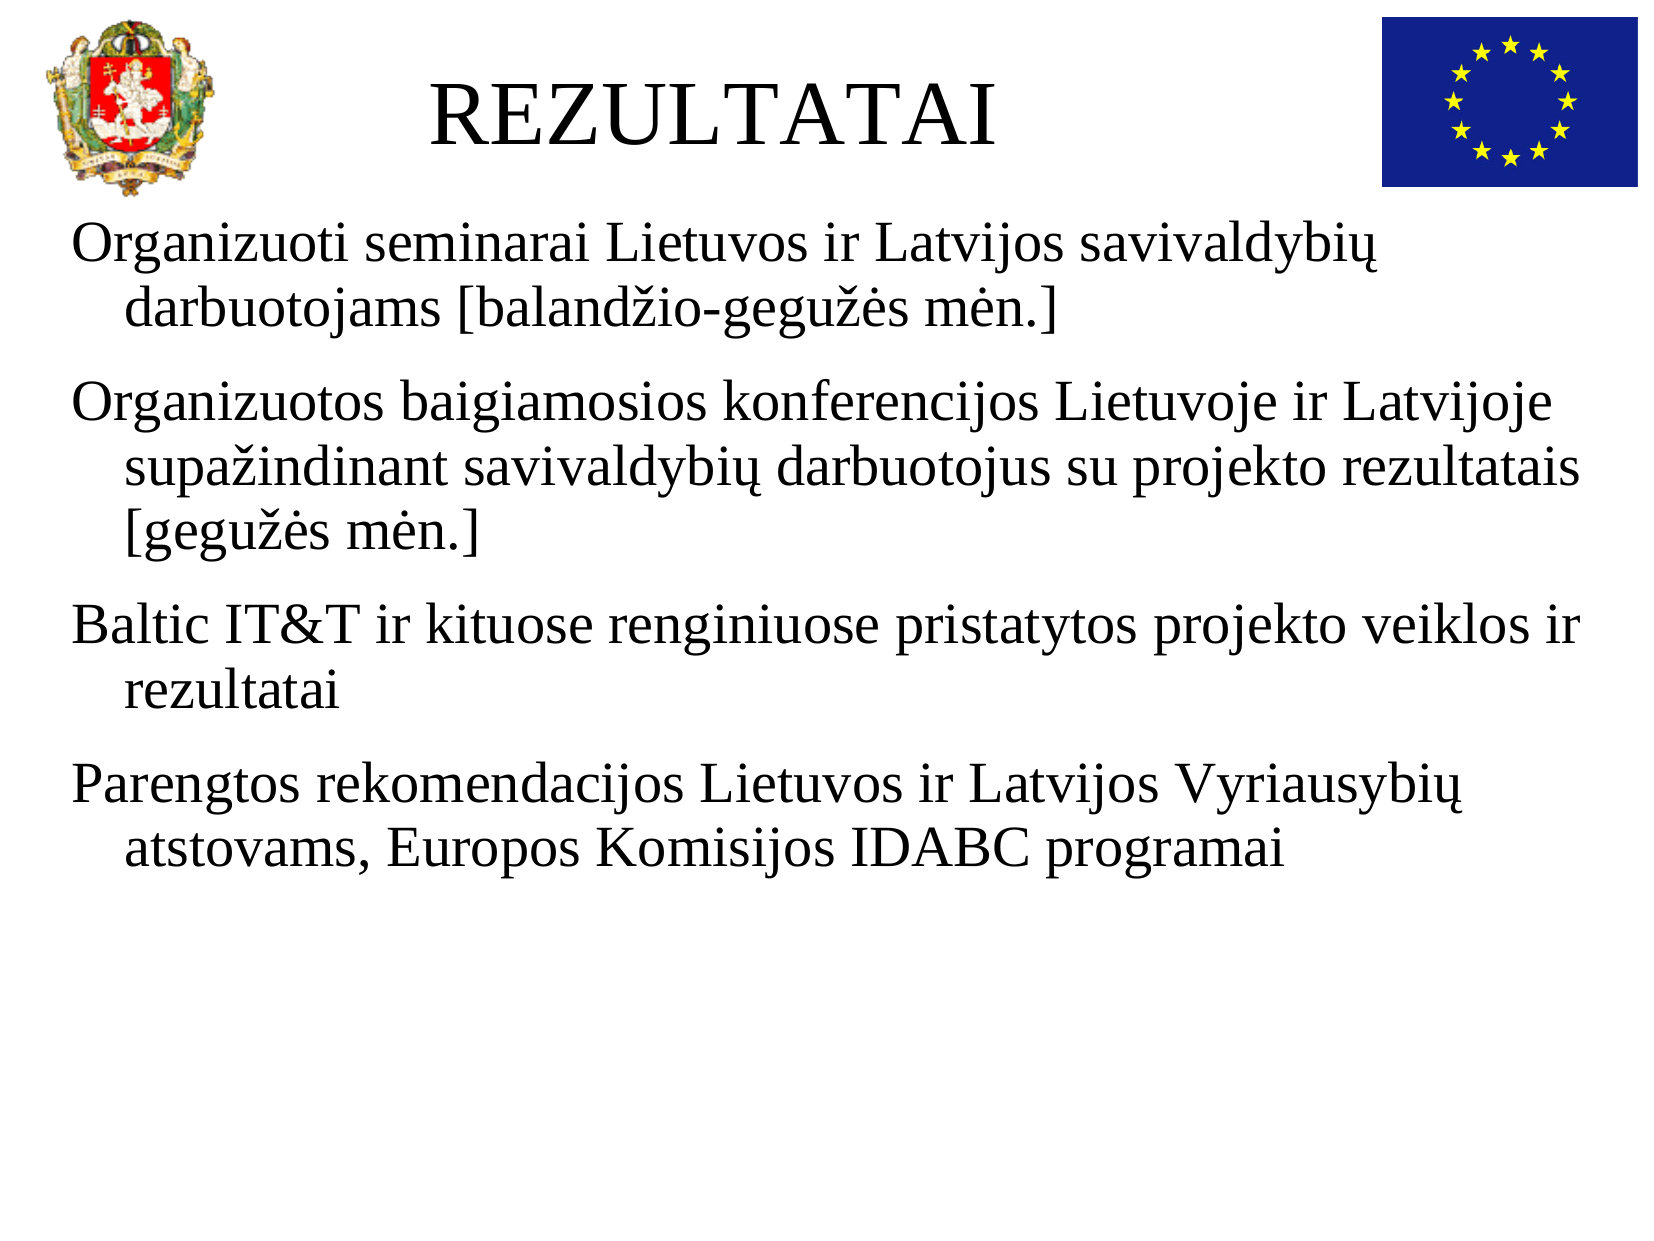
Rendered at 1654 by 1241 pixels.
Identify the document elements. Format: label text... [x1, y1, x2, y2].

picture [1382, 17, 1638, 187]
picture [0, 16, 271, 199]
list Organizuoti seminarai Lietuvos ir Latvijos savivaldybių darbuotojams [balandžio-gegužės mėn.] Organizuotos baigiamosios konferencijos Lietuvoje ir Latvijoje supažindinant savivaldybių darbuotojus su projekto rezultatais [gegužės mėn.] Baltic IT&T ir kituose renginiuose pristatytos projekto veiklos ir rezultatai Parengtos rekomendacijos Lietuvos ir Latvijos Vyriausybių atstovams, Europos Komisijos IDABC programai [53, 209, 1619, 1055]
title REZULTATAI [63, 49, 1365, 178]
